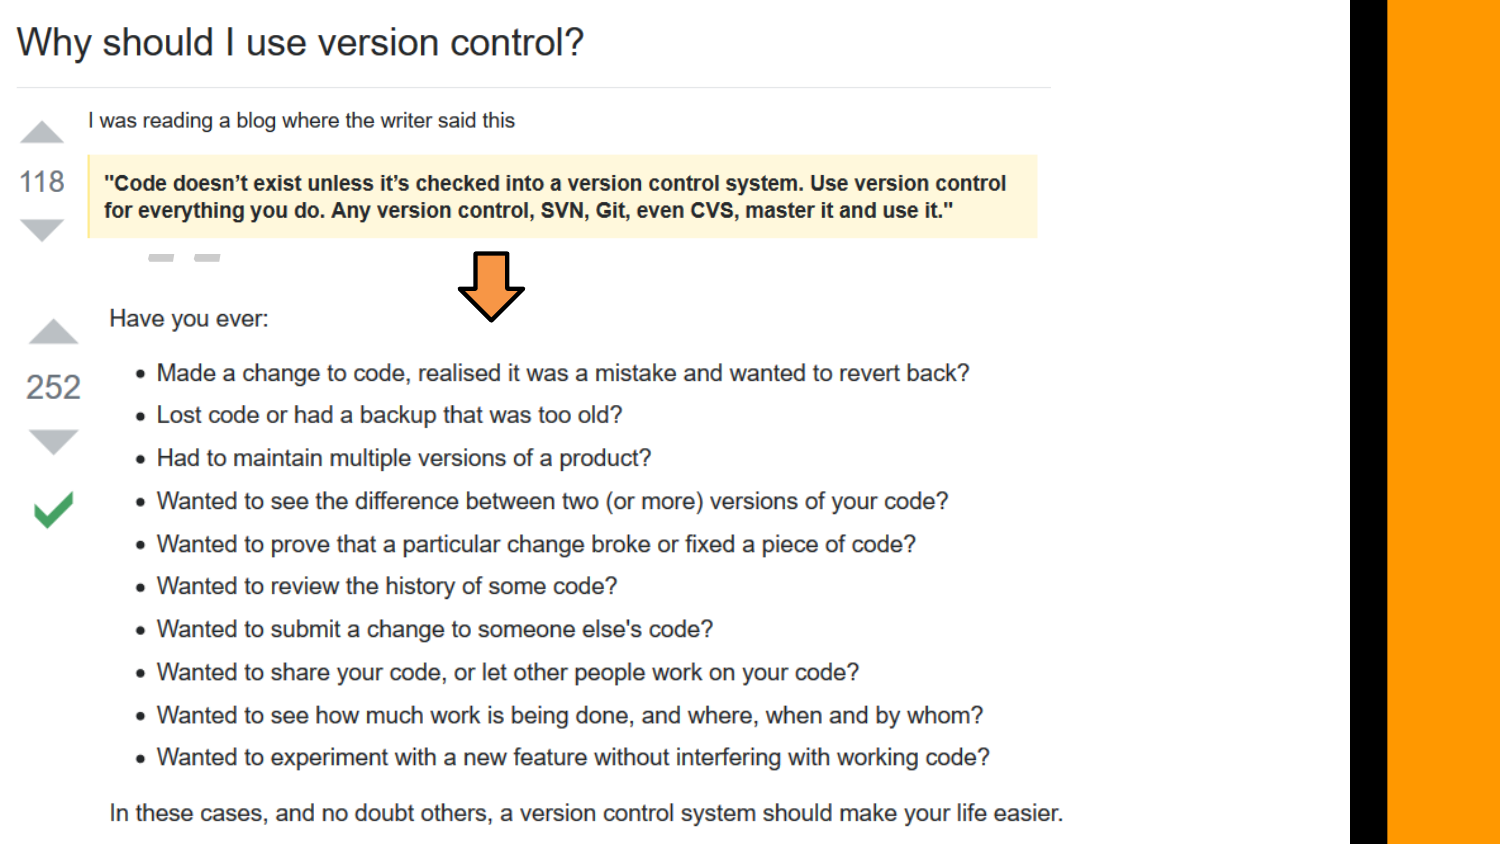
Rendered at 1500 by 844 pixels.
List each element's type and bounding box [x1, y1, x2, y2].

text_box [459, 253, 524, 321]
picture [0, 295, 1099, 844]
picture [0, 16, 1051, 254]
